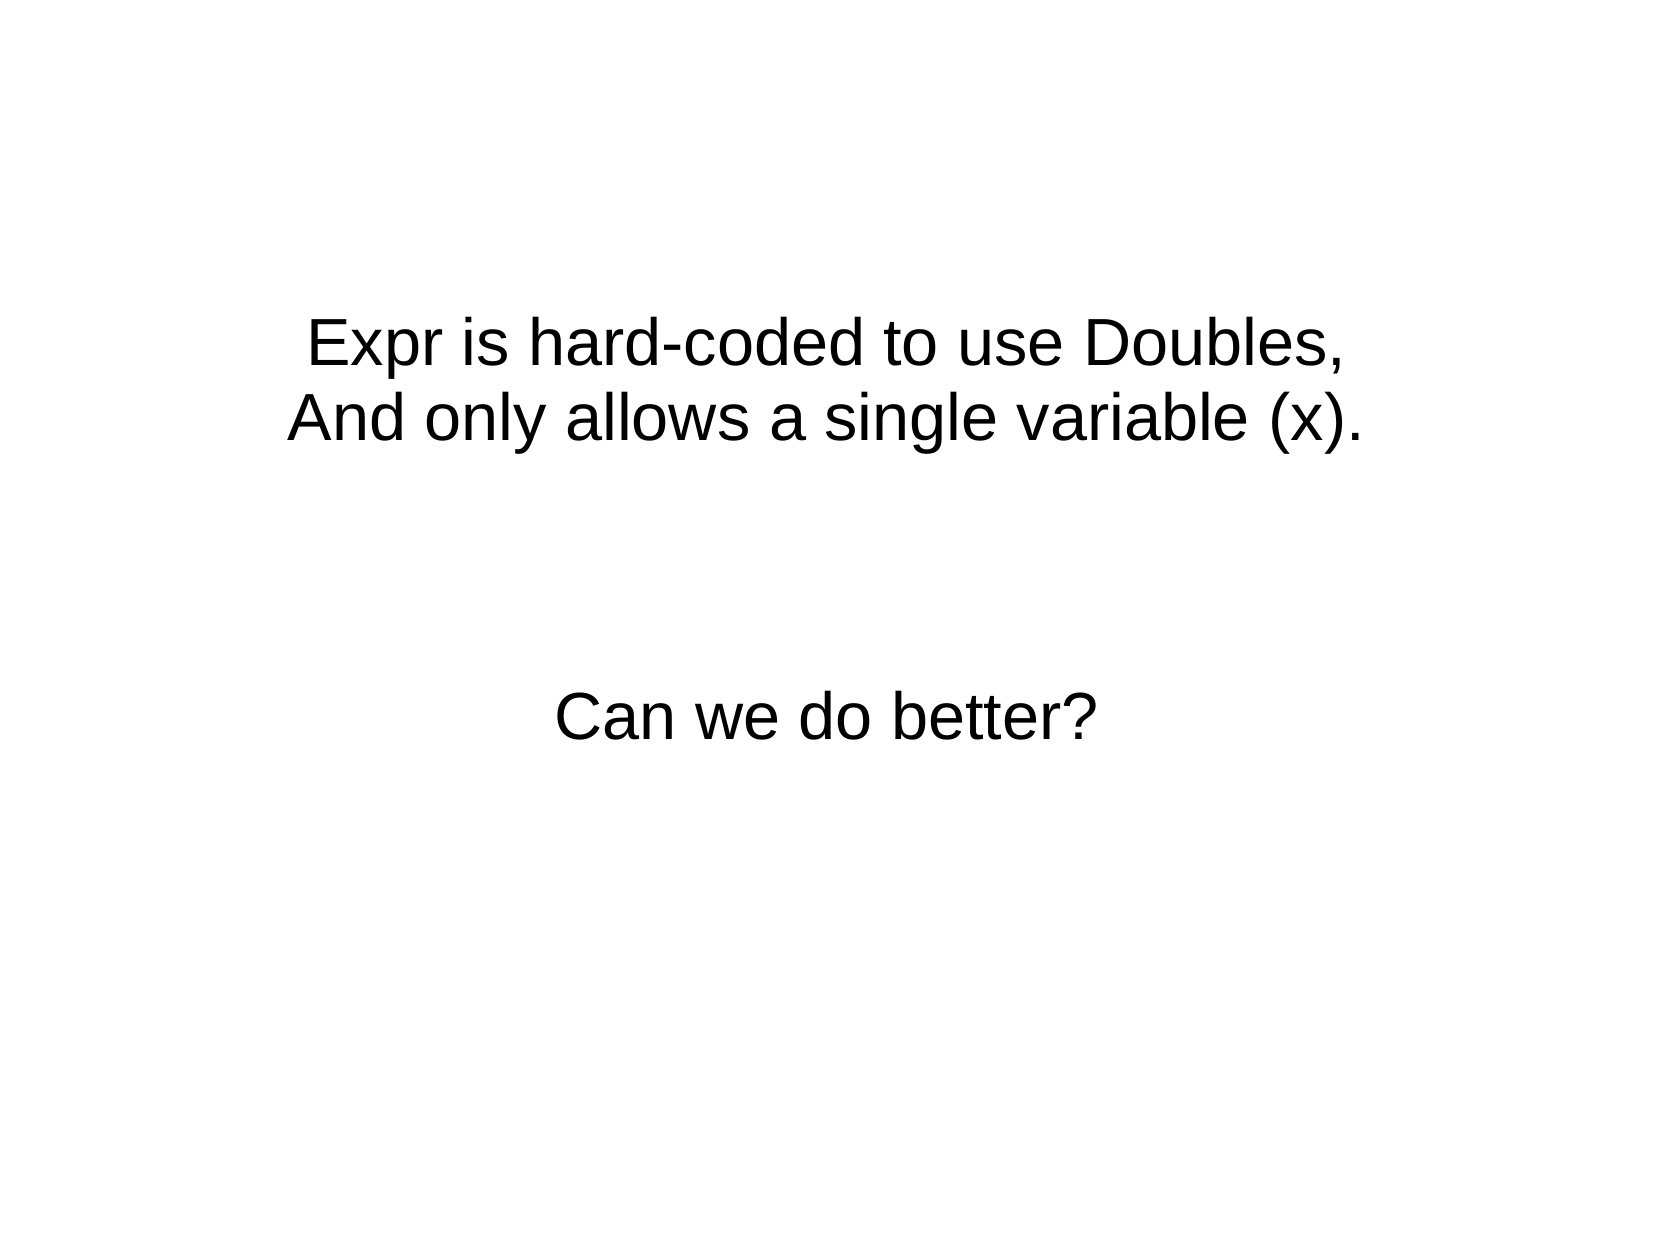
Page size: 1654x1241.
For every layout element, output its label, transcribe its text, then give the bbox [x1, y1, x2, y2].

subtitle Expr is hard-coded to use Doubles, And only allows a single variable (x). Can we do better? [82, 49, 1571, 1010]
